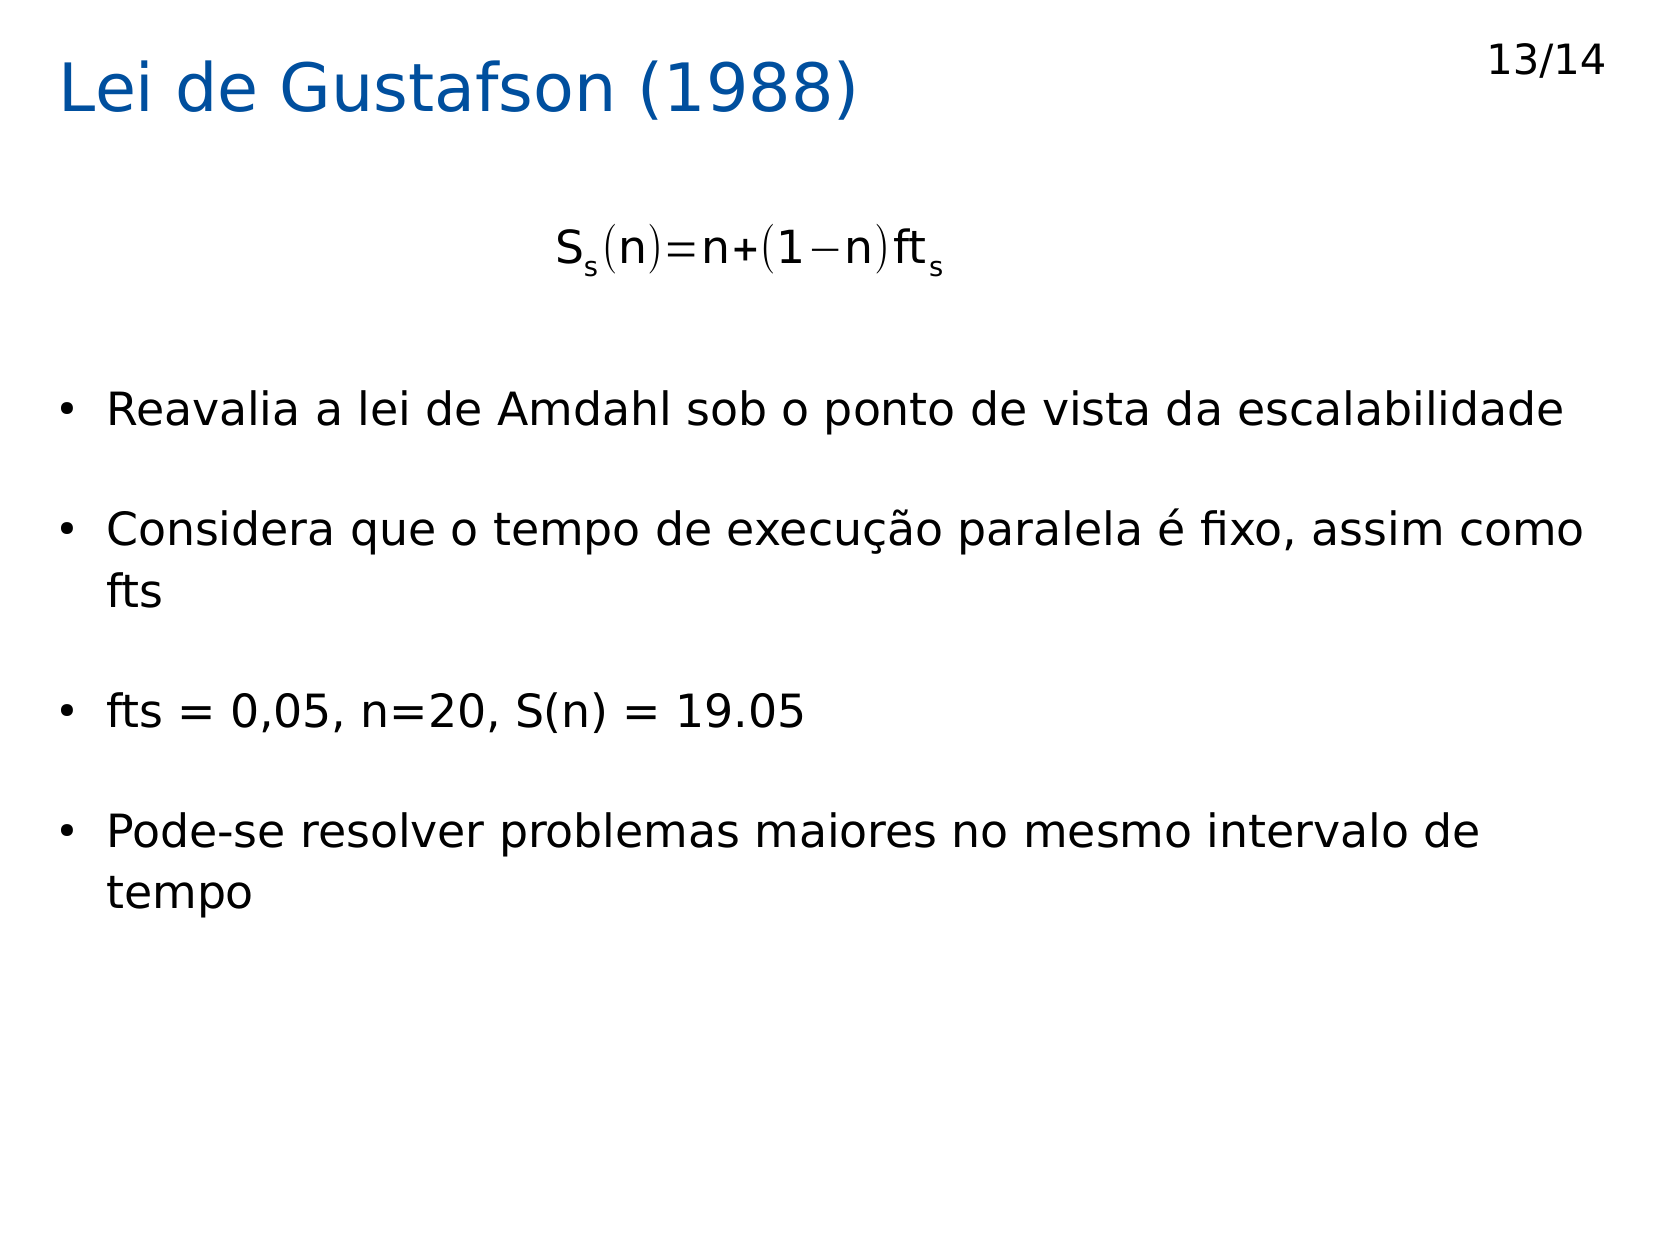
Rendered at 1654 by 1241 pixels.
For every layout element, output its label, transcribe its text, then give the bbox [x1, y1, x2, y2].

chart [549, 221, 949, 282]
title Lei de Gustafson (1988) [59, 29, 1506, 148]
list Reavalia a lei de Amdahl sob o ponto de vista da escalabilidade Considera que o tempo de execução paralela é fixo, assim como fts fts = 0,05, n=20, S(n) = 19.05 Pode-se resolver problemas maiores no mesmo intervalo de tempo [59, 375, 1595, 1211]
